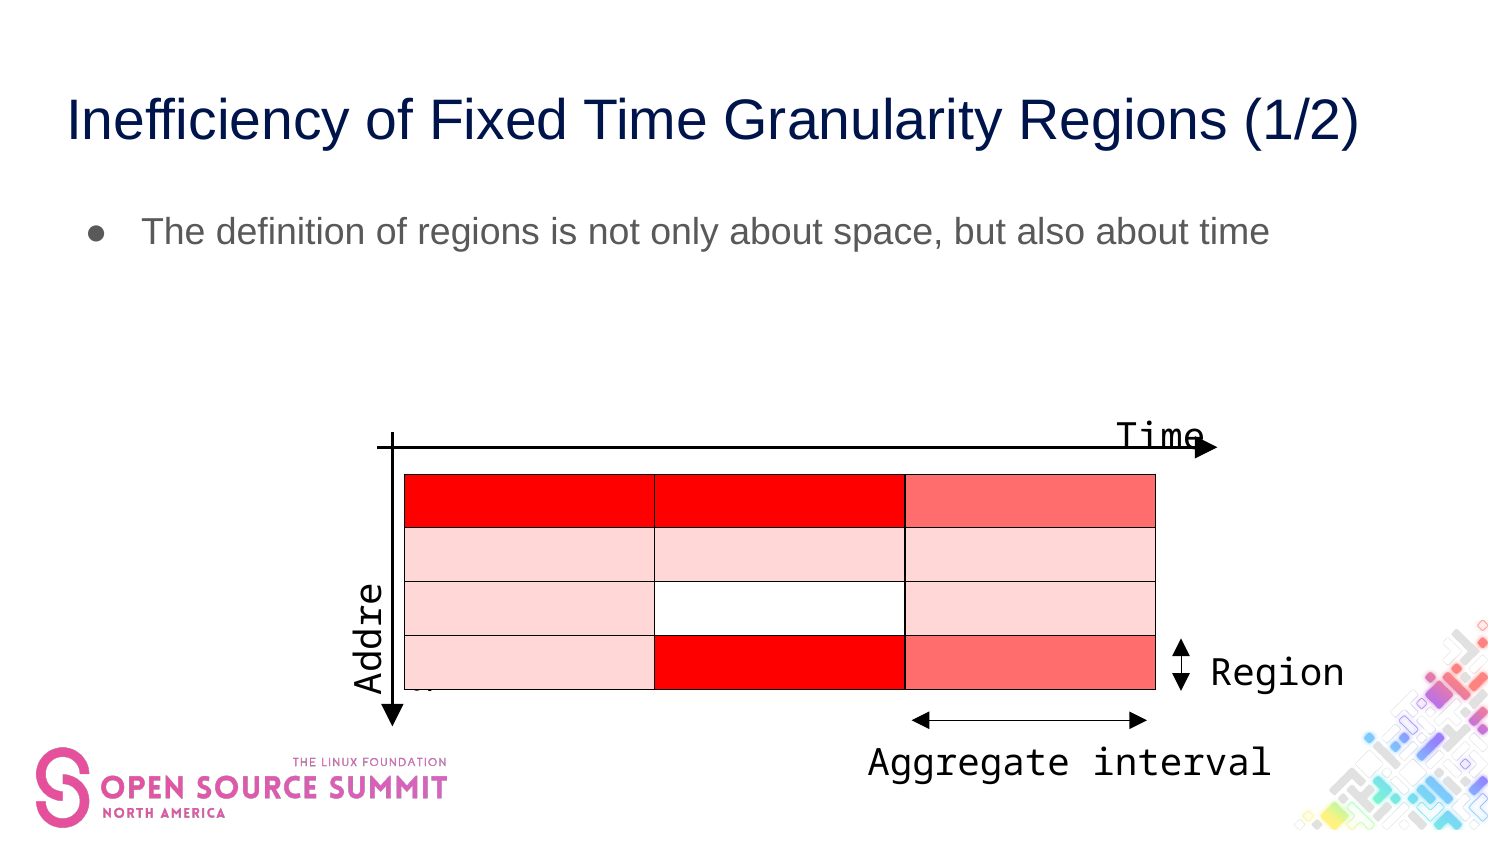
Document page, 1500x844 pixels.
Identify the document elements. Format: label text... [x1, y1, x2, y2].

table_cell [906, 582, 1155, 635]
table_header [405, 475, 654, 527]
table_cell [655, 636, 904, 689]
text_box Region [1195, 638, 1338, 691]
table_cell [655, 528, 904, 581]
table_cell [405, 528, 654, 581]
table_cell [906, 636, 1155, 689]
table_header [655, 475, 904, 527]
table_cell [655, 582, 904, 635]
table_cell [405, 636, 654, 689]
title Inefficiency of Fixed Time Granularity Regions (1/2) [51, 72, 1449, 167]
table_cell [405, 582, 654, 635]
text_box Aggregate interval [852, 728, 1220, 782]
list The definition of regions is not only about space, but also about time [51, 189, 1449, 734]
table_cell [906, 528, 1155, 581]
text_box Time [1100, 402, 1206, 455]
table_header [906, 475, 1155, 527]
picture [36, 747, 447, 828]
text_box Address [333, 548, 387, 710]
picture [1294, 620, 1488, 830]
